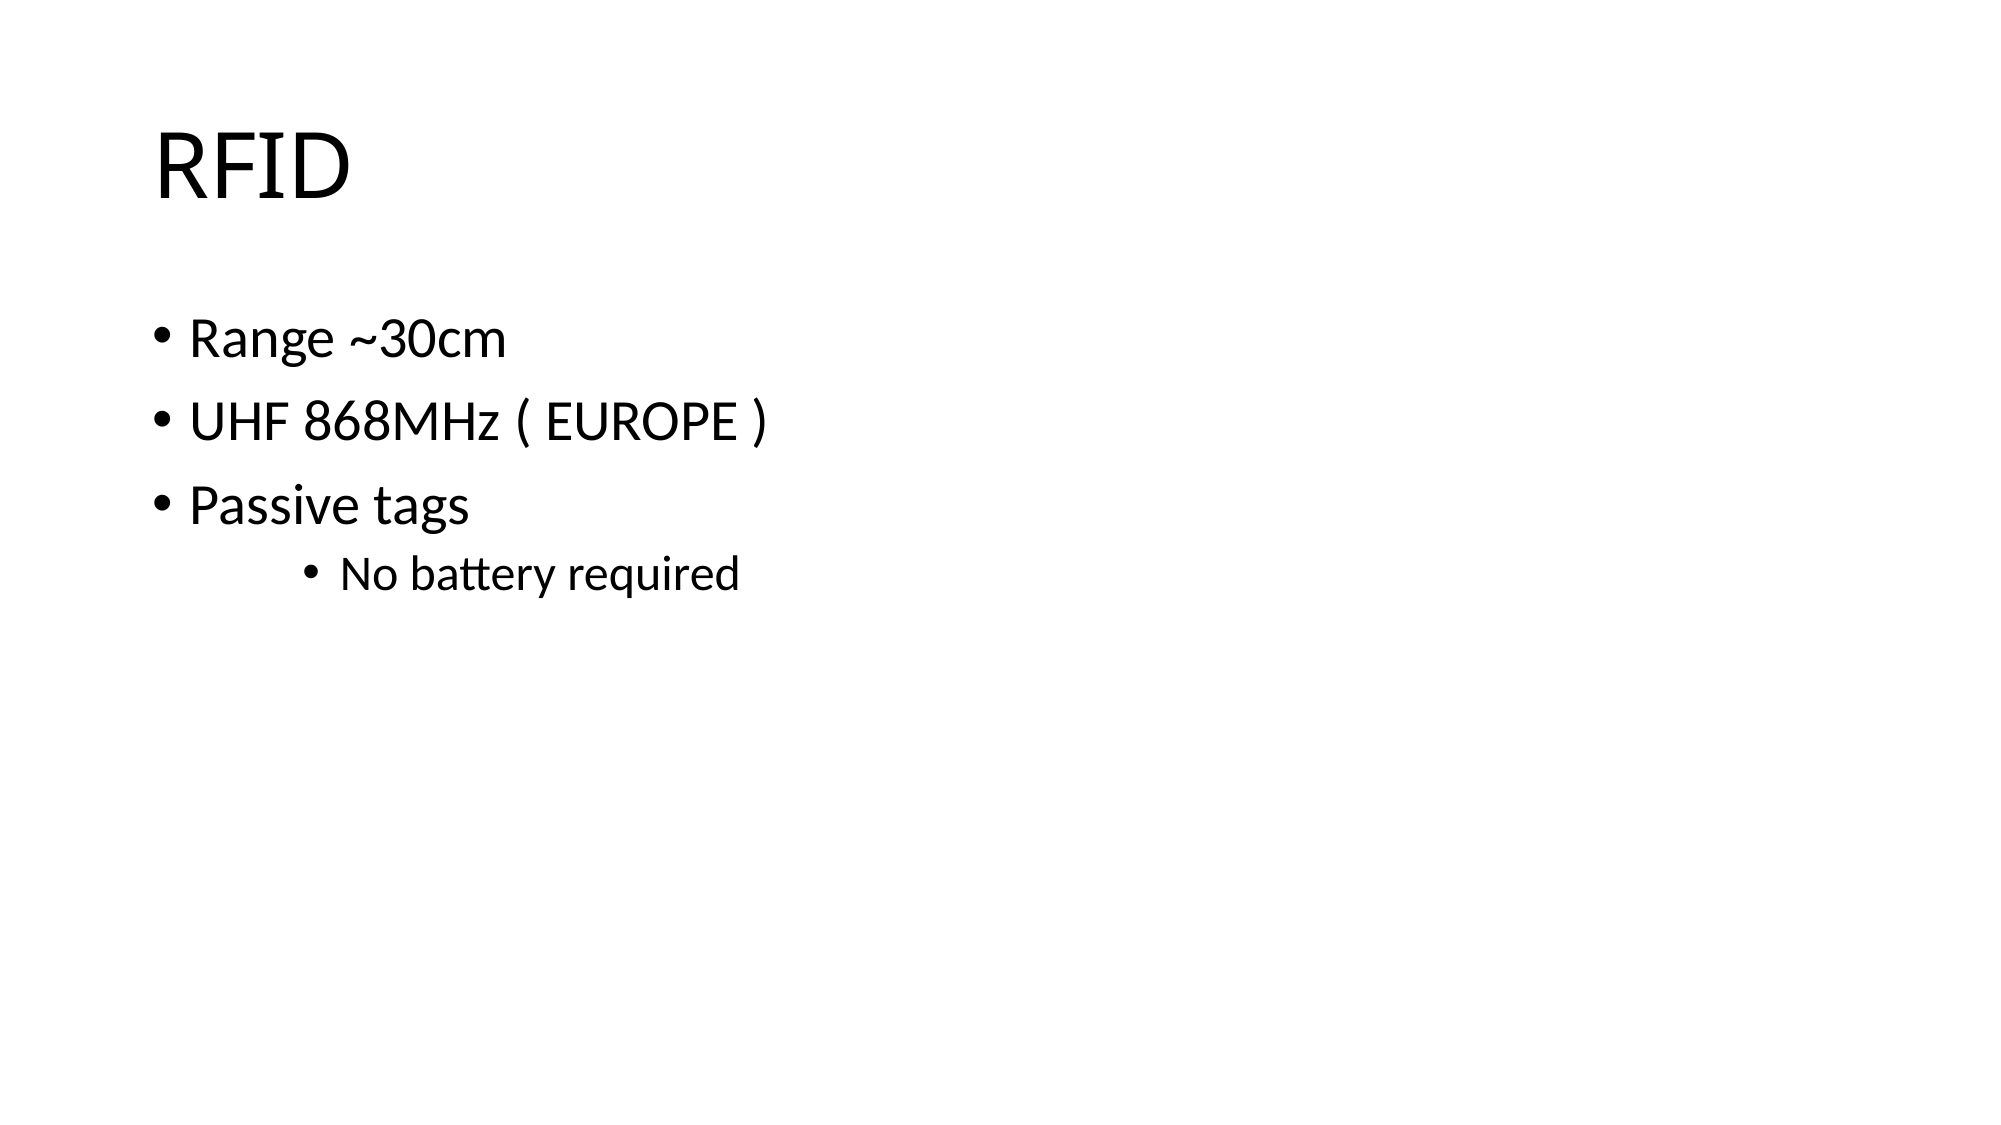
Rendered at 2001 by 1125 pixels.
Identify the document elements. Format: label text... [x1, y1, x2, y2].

list Range ~30cm UHF 868MHz ( EUROPE ) Passive tags No battery required [137, 299, 1863, 1014]
title RFID [137, 59, 1863, 278]
